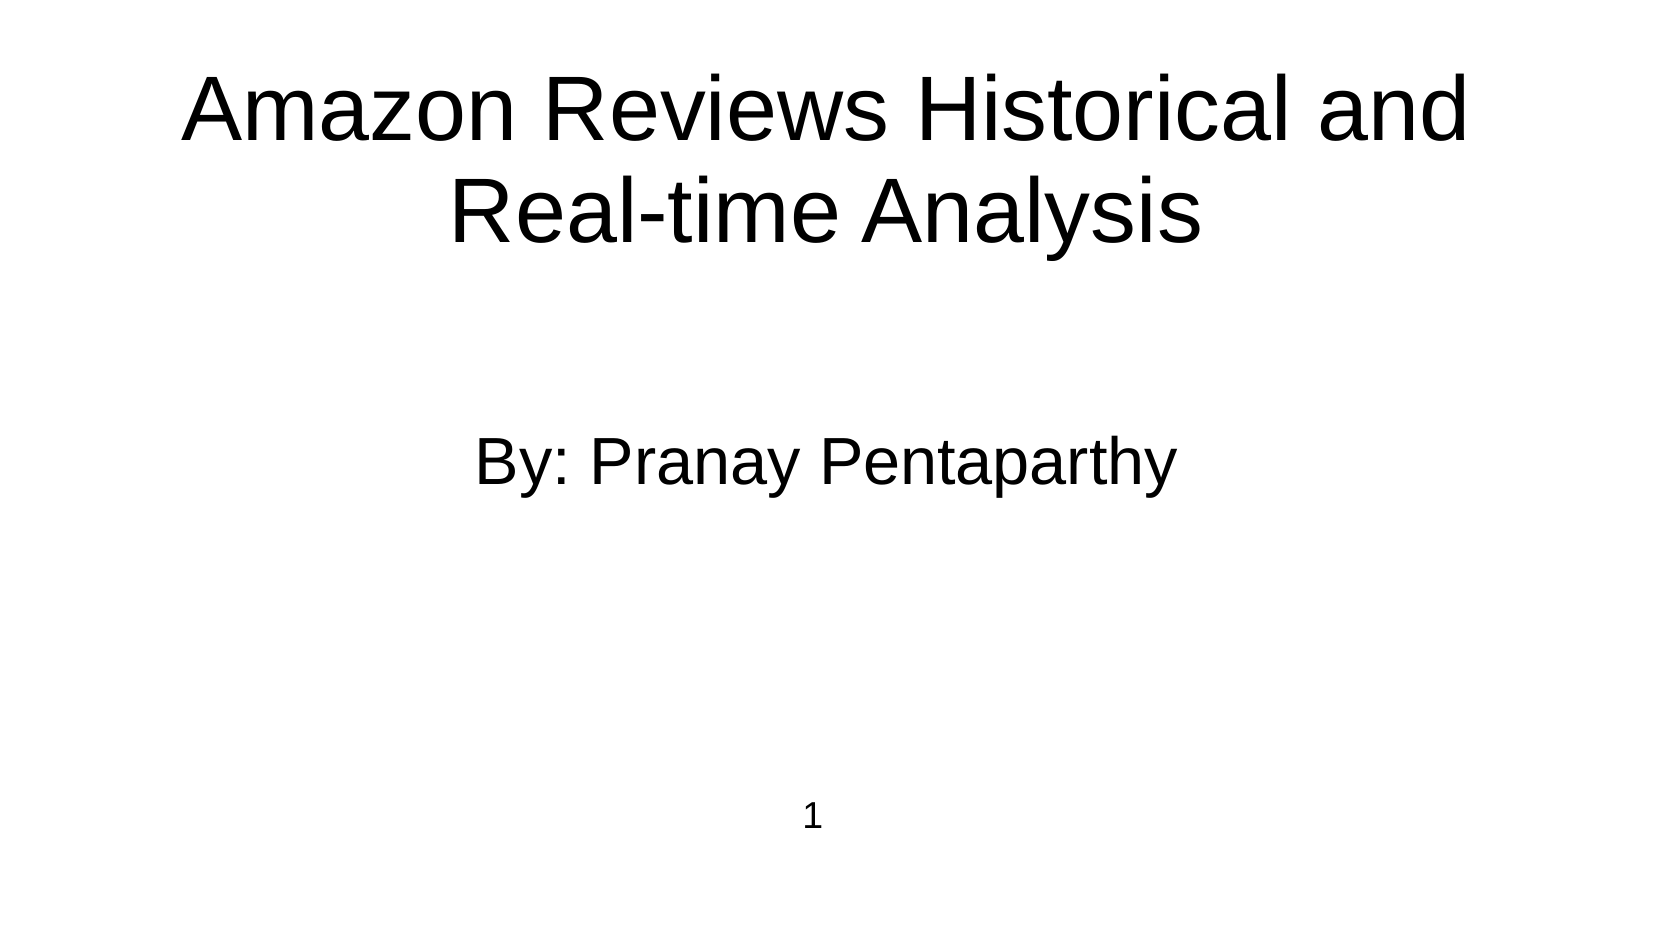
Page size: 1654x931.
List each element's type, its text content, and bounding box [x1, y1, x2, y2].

title Amazon Reviews Historical and Real-time Analysis [82, 57, 1571, 263]
text_box <number> [787, 787, 1051, 858]
subtitle By: Pranay Pentaparthy [82, 285, 1571, 638]
